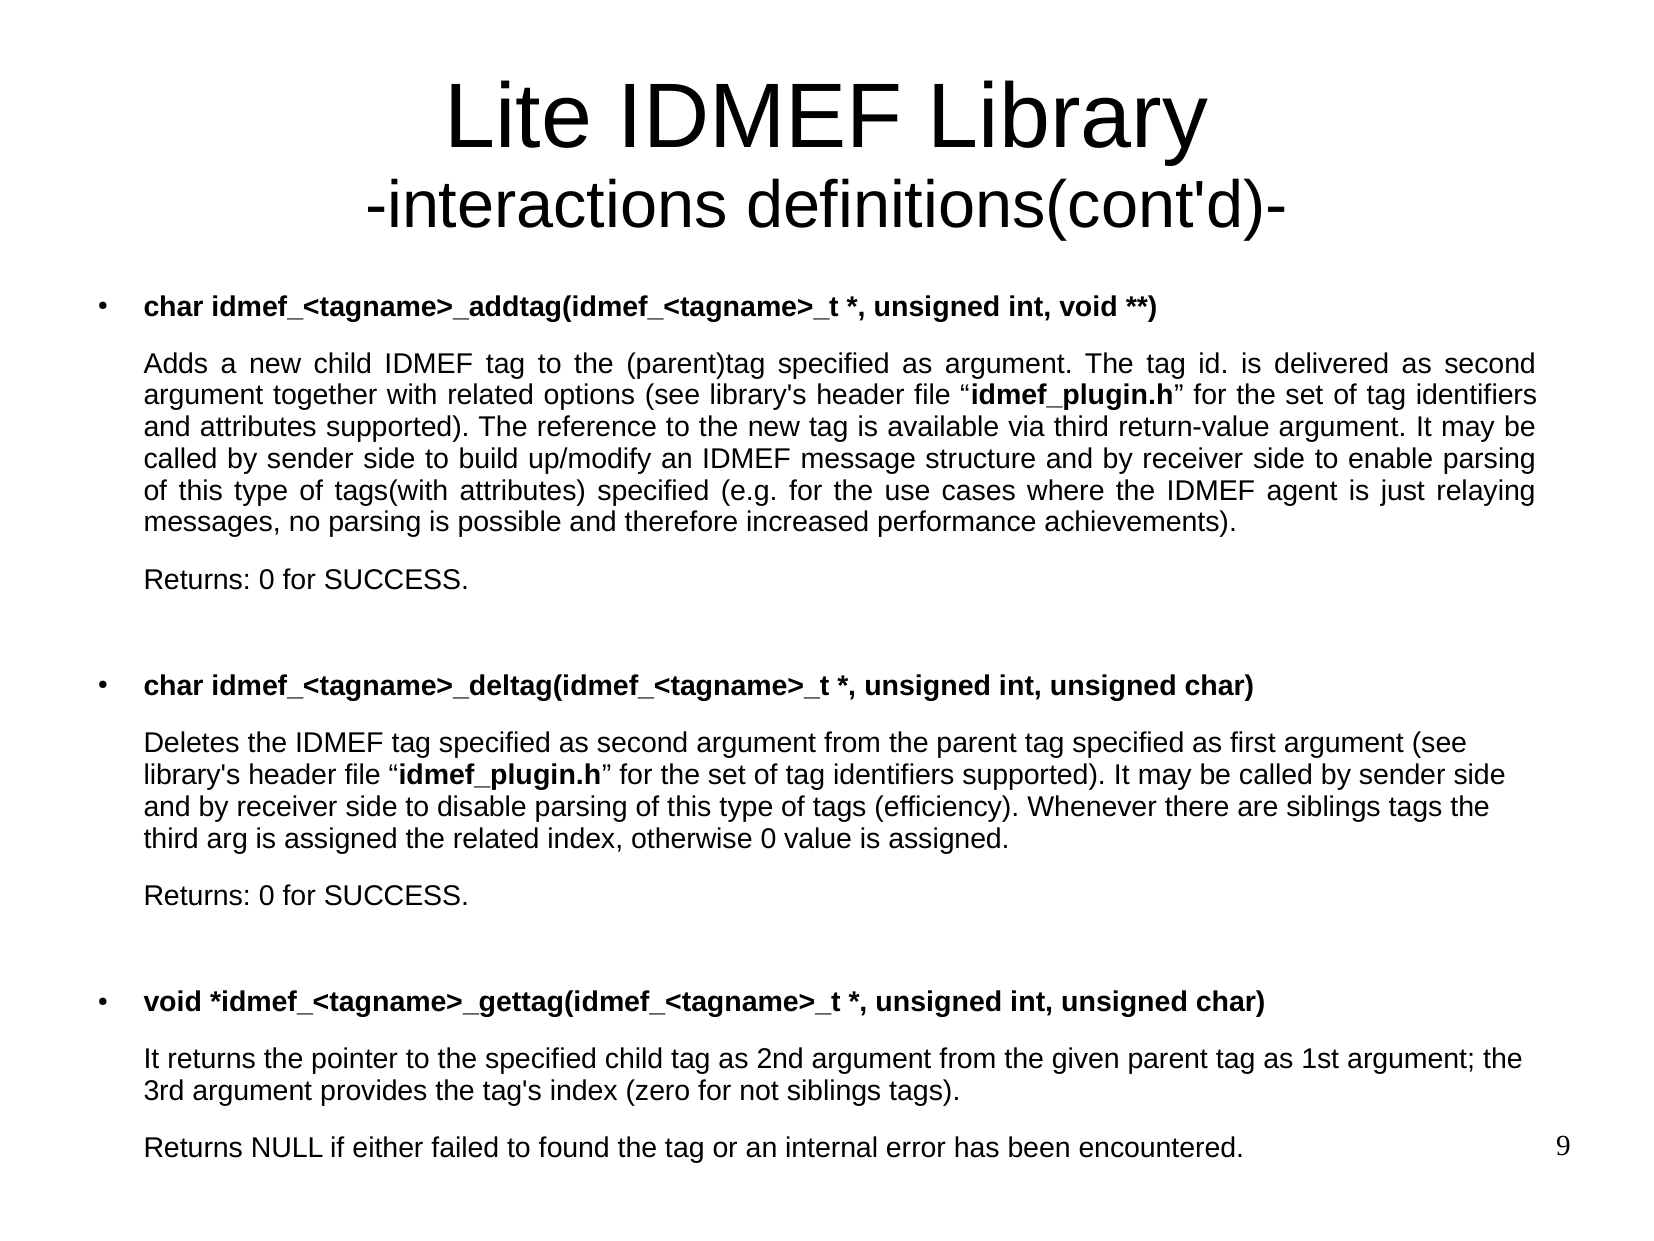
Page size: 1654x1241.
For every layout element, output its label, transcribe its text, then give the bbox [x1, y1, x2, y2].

list char idmef_<tagname>_addtag(idmef_<tagname>_t *, unsigned int, void **) Adds a new child IDMEF tag to the (parent)tag specified as argument. The tag id. is delivered as second argument together with related options (see library's header file “idmef_plugin.h” for the set of tag identifiers and attributes supported). The reference to the new tag is available via third return-value argument. It may be called by sender side to build up/modify an IDMEF message structure and by receiver side to enable parsing of this type of tags(with attributes) specified (e.g. for the use cases where the IDMEF agent is just relaying messages, no parsing is possible and therefore increased performance achievements). Returns: 0 for SUCCESS. char idmef_<tagname>_deltag(idmef_<tagname>_t *, unsigned int, unsigned char) Deletes the IDMEF tag specified as second argument from the parent tag specified as first argument (see library's header file “idmef_plugin.h” for the set of tag identifiers supported). It may be called by sender side and by receiver side to disable parsing of this type of tags (efficiency). Whenever there are siblings tags the third arg is assigned the related index, otherwise 0 value is assigned. Returns: 0 for SUCCESS. void *idmef_<tagname>_gettag(idmef_<tagname>_t *, unsigned int, unsigned char) It returns the pointer to the specified child tag as 2nd argument from the given parent tag as 1st argument; the 3rd argument provides the tag's index (zero for not siblings tags). Returns NULL if either failed to found the tag or an internal error has been encountered. [82, 290, 1538, 1201]
title Lite IDMEF Library -interactions definitions(cont'd)- [82, 49, 1571, 257]
